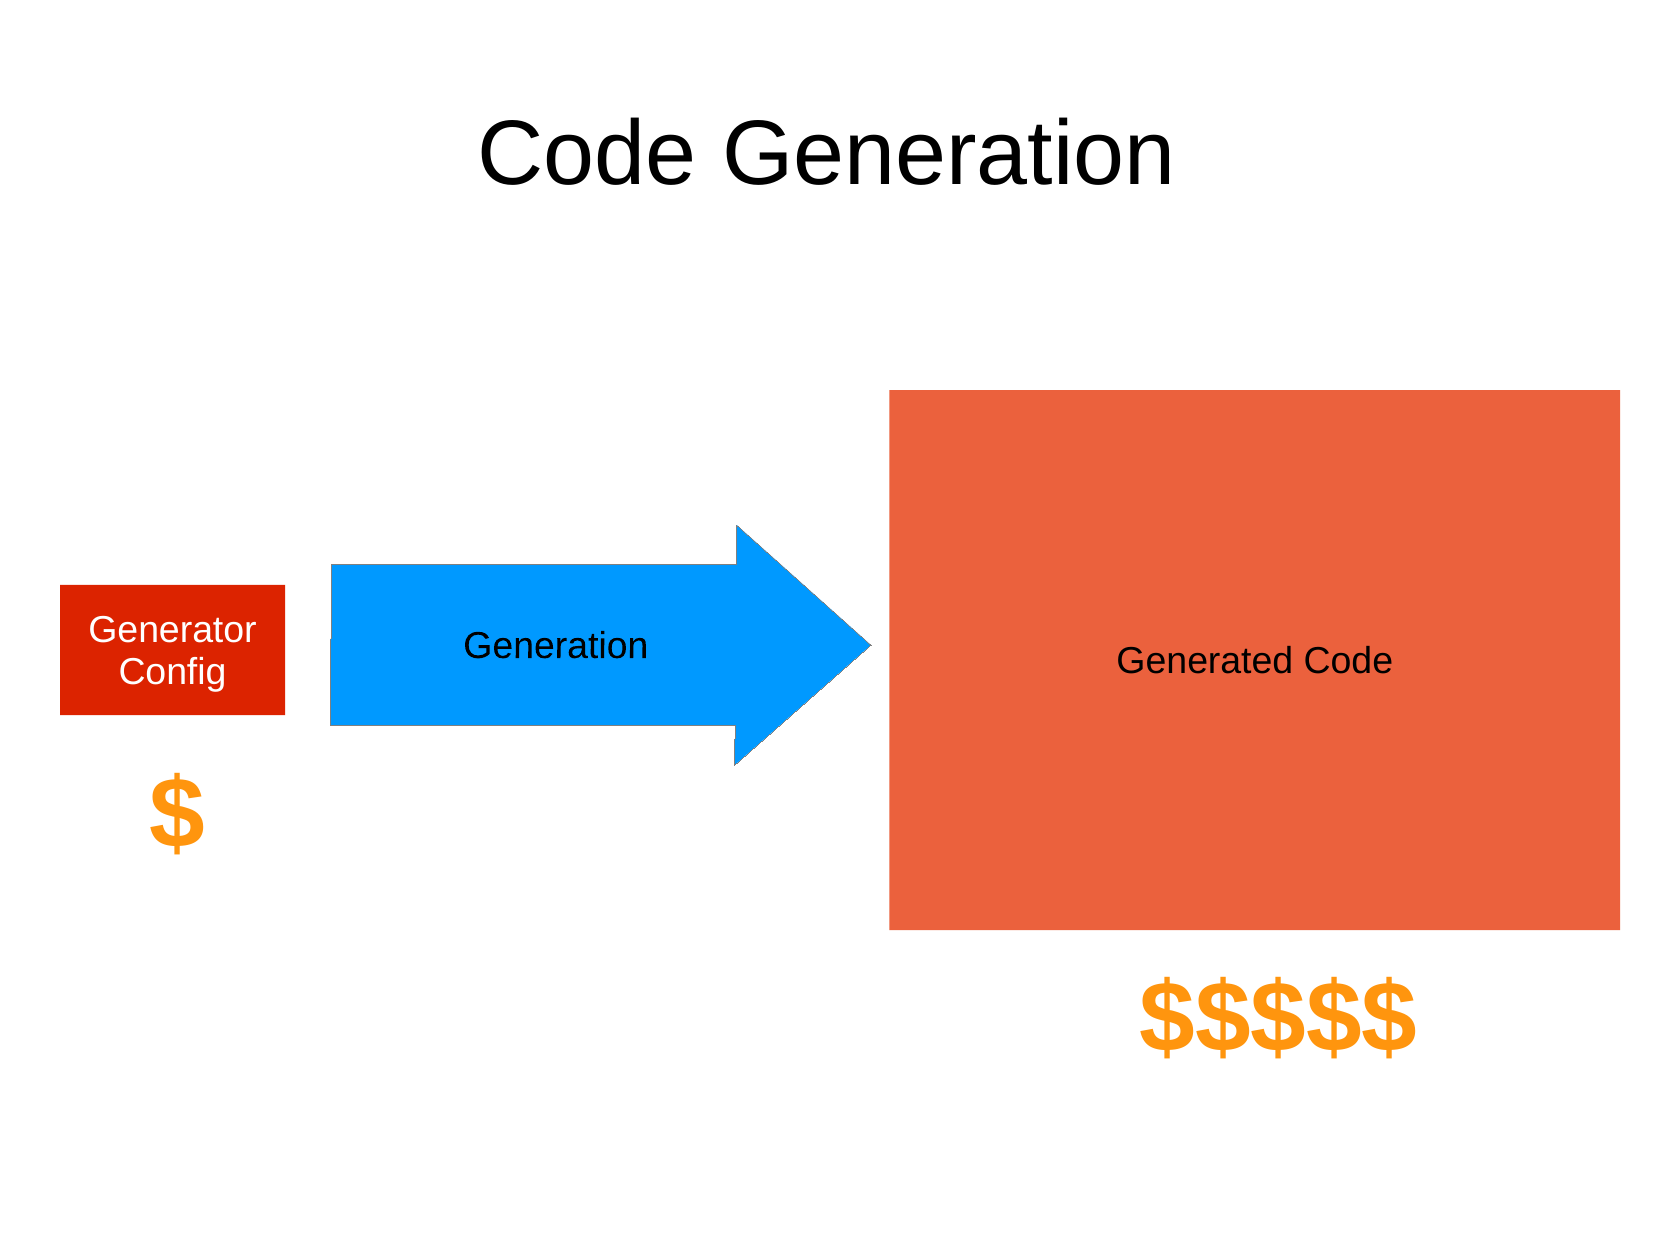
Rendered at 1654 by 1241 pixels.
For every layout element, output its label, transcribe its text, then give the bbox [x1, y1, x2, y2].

text_box $ [135, 750, 226, 886]
title Code Generation [82, 49, 1571, 257]
picture [348, 574, 484, 711]
text_box $$$$$ [1125, 953, 1441, 1081]
text_box Generator Config [60, 584, 286, 716]
text_box Generated Code [889, 390, 1621, 931]
text_box Generation [330, 525, 872, 766]
